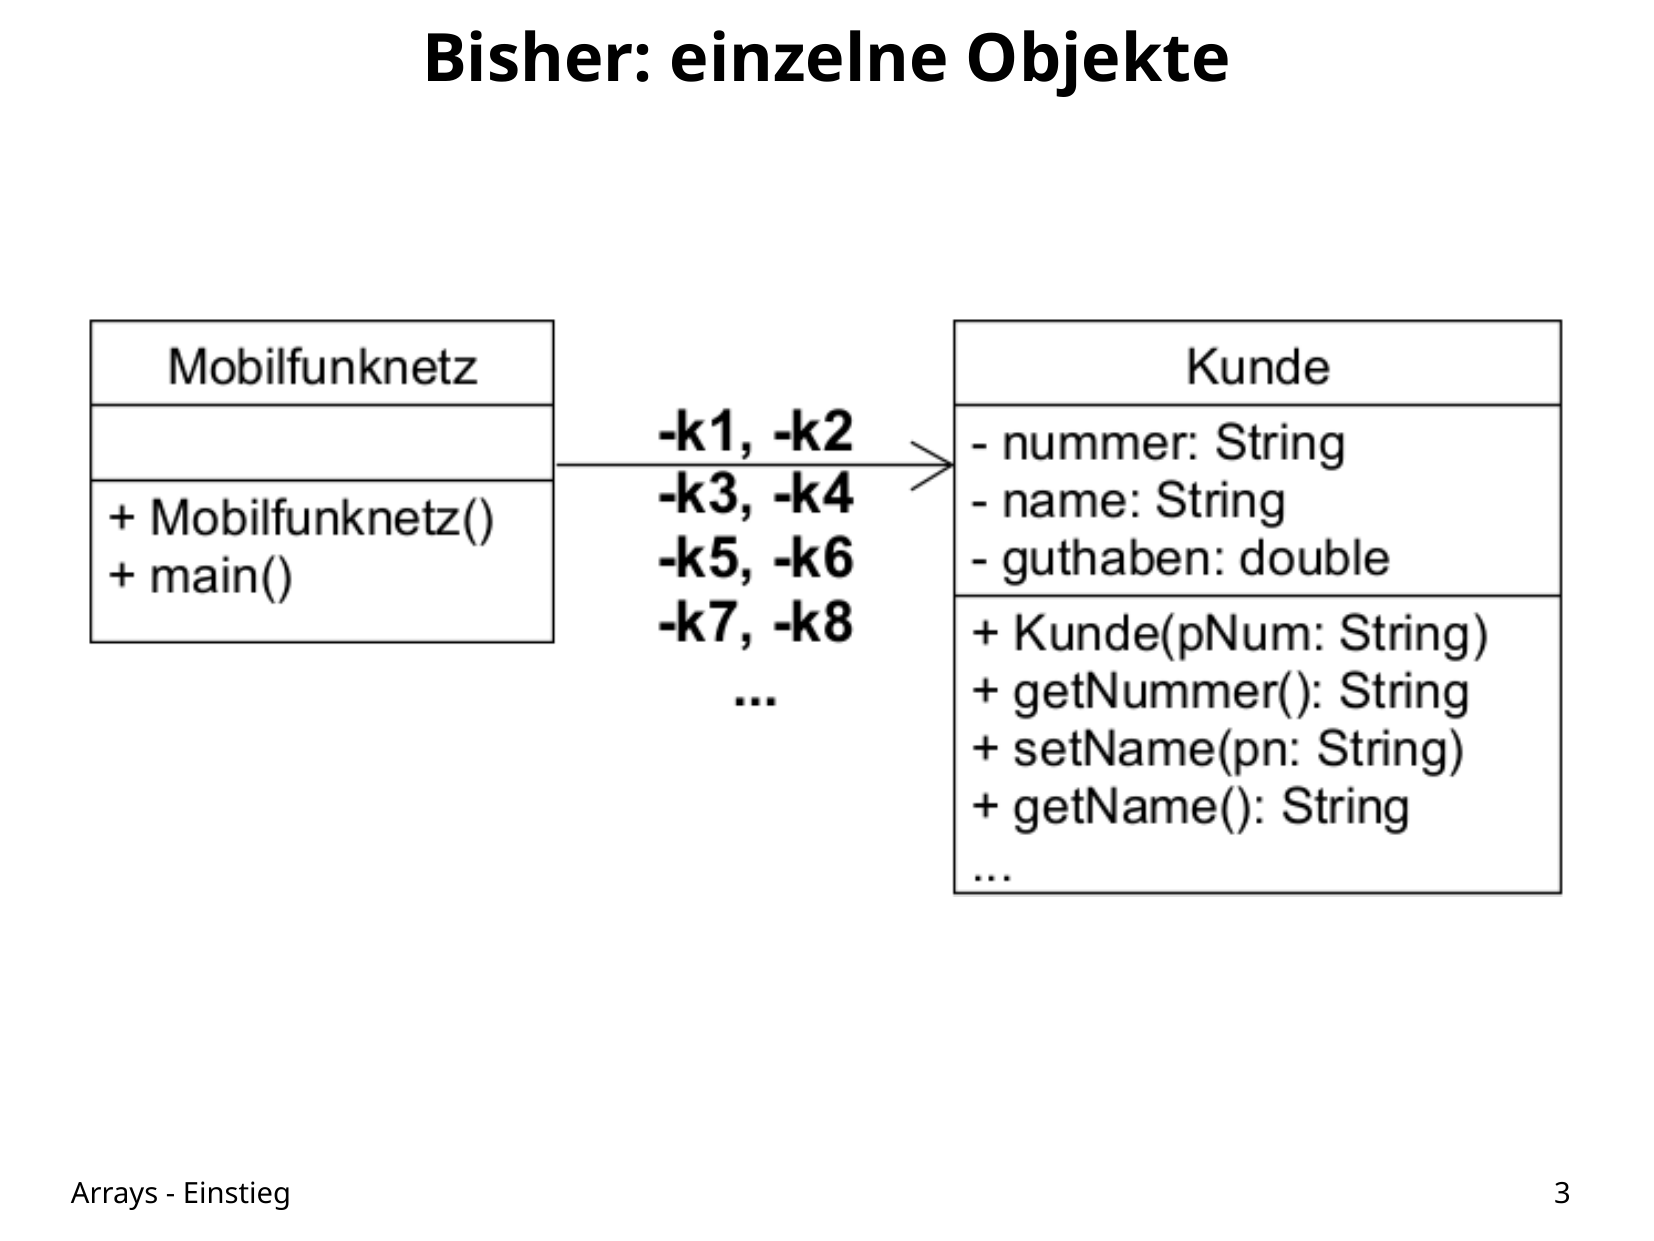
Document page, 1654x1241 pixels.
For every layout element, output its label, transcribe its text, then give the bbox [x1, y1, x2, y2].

title Bisher: einzelne Objekte [0, 5, 1654, 107]
picture [88, 318, 1565, 897]
